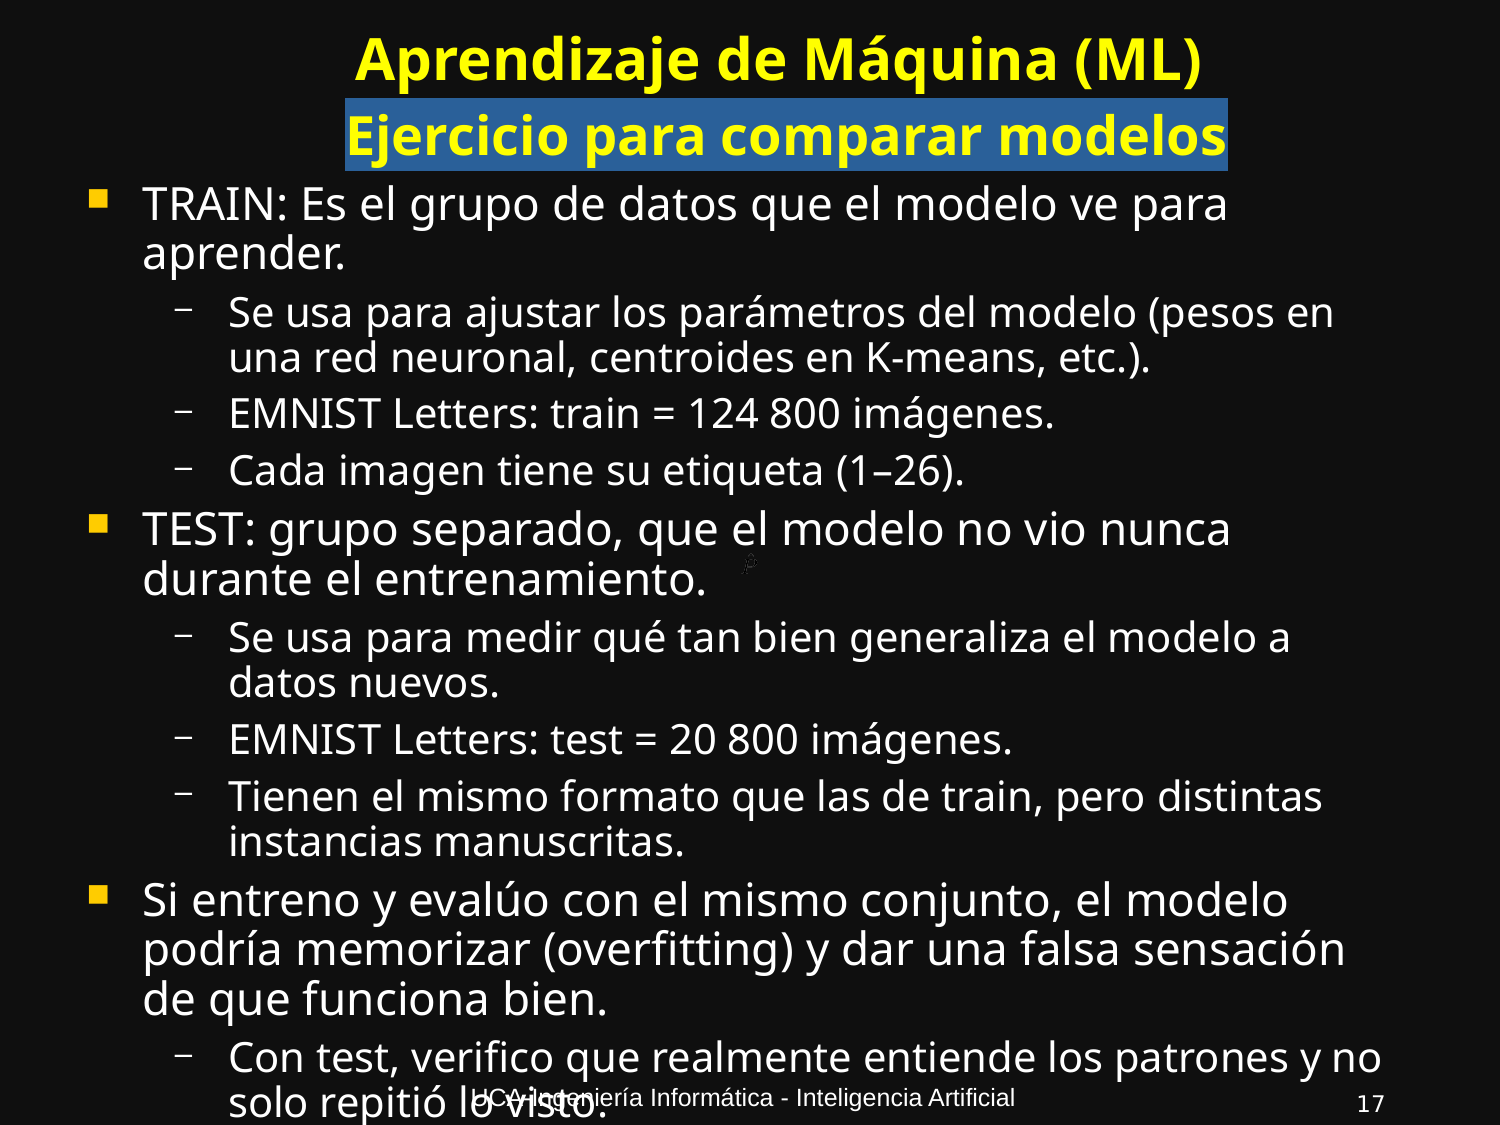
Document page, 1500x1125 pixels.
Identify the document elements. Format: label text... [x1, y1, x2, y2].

text_box TRAIN: Es el grupo de datos que el modelo ve para aprender. Se usa para ajustar los parámetros del modelo (pesos en una red neuronal, centroides en K-means, etc.). EMNIST Letters: train = 124 800 imágenes. Cada imagen tiene su etiqueta (1–26). TEST: grupo separado, que el modelo no vio nunca durante el entrenamiento. Se usa para medir qué tan bien generaliza el modelo a datos nuevos. EMNIST Letters: test = 20 800 imágenes. Tienen el mismo formato que las de train, pero distintas instancias manuscritas. Si entreno y evalúo con el mismo conjunto, el modelo podría memorizar (overfitting) y dar una falsa sensación de que funciona bien. Con test, verifico que realmente entiende los patrones y no solo repitió lo visto. [71, 173, 1422, 1029]
title Aprendizaje de Máquina (ML) Ejercicio para comparar modelos [75, 38, 1463, 152]
